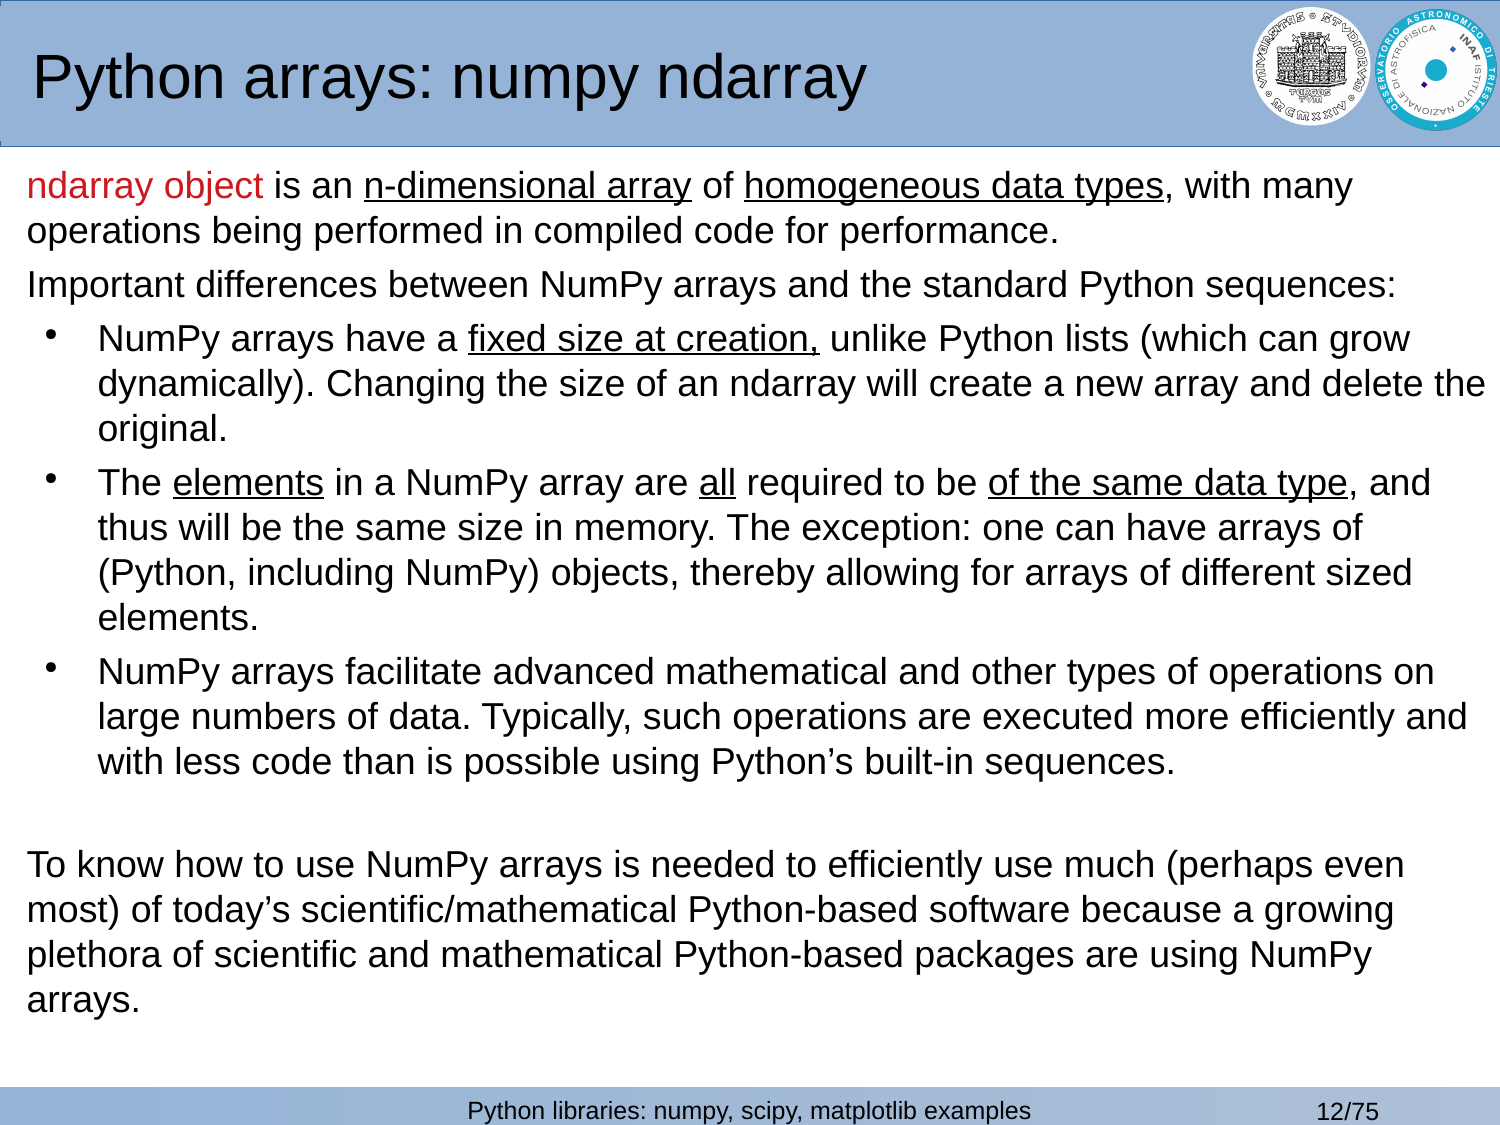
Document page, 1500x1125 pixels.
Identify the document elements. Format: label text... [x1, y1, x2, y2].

text_box Python arrays: numpy ndarray [0, 5, 1253, 141]
list ndarray object is an n-dimensional array of homogeneous data types, with many operations being performed in compiled code for performance. Important differences between NumPy arrays and the standard Python sequences: NumPy arrays have a fixed size at creation, unlike Python lists (which can grow dynamically). Changing the size of an ndarray will create a new array and delete the original. The elements in a NumPy array are all required to be of the same data type, and thus will be the same size in memory. The exception: one can have arrays of (Python, including NumPy) objects, thereby allowing for arrays of different sized elements. NumPy arrays facilitate advanced mathematical and other types of operations on large numbers of data. Typically, such operations are executed more efficiently and with less code than is possible using Python’s built-in sequences. To know how to use NumPy arrays is needed to efficiently use much (perhaps even most) of today’s scientific/mathematical Python-based software because a growing plethora of scientific and mathematical Python-based packages are using NumPy arrays. [11, 153, 1500, 1054]
picture [1253, 0, 1500, 153]
